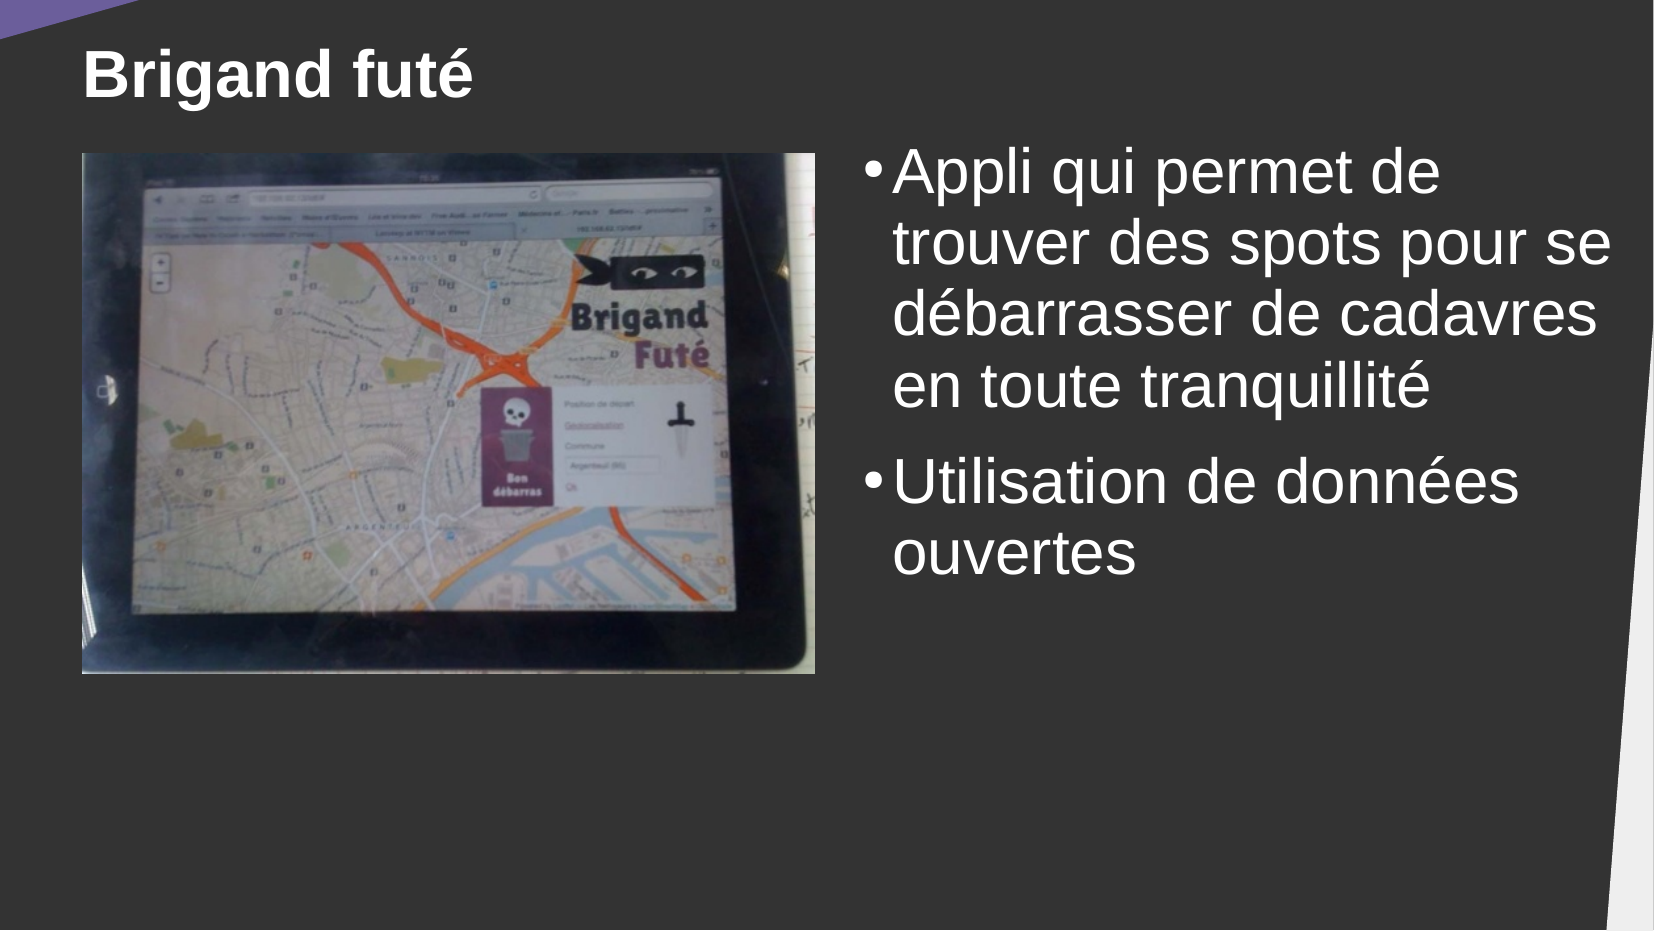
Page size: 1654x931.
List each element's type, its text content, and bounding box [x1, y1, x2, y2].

list Appli qui permet de trouver des spots pour se débarrasser de cadavres en toute tranquillité Utilisation de données ouvertes [862, 135, 1619, 603]
title Brigand futé [82, 37, 1619, 112]
text_box [0, 0, 140, 40]
picture [82, 153, 815, 674]
text_box [1606, 315, 1654, 931]
